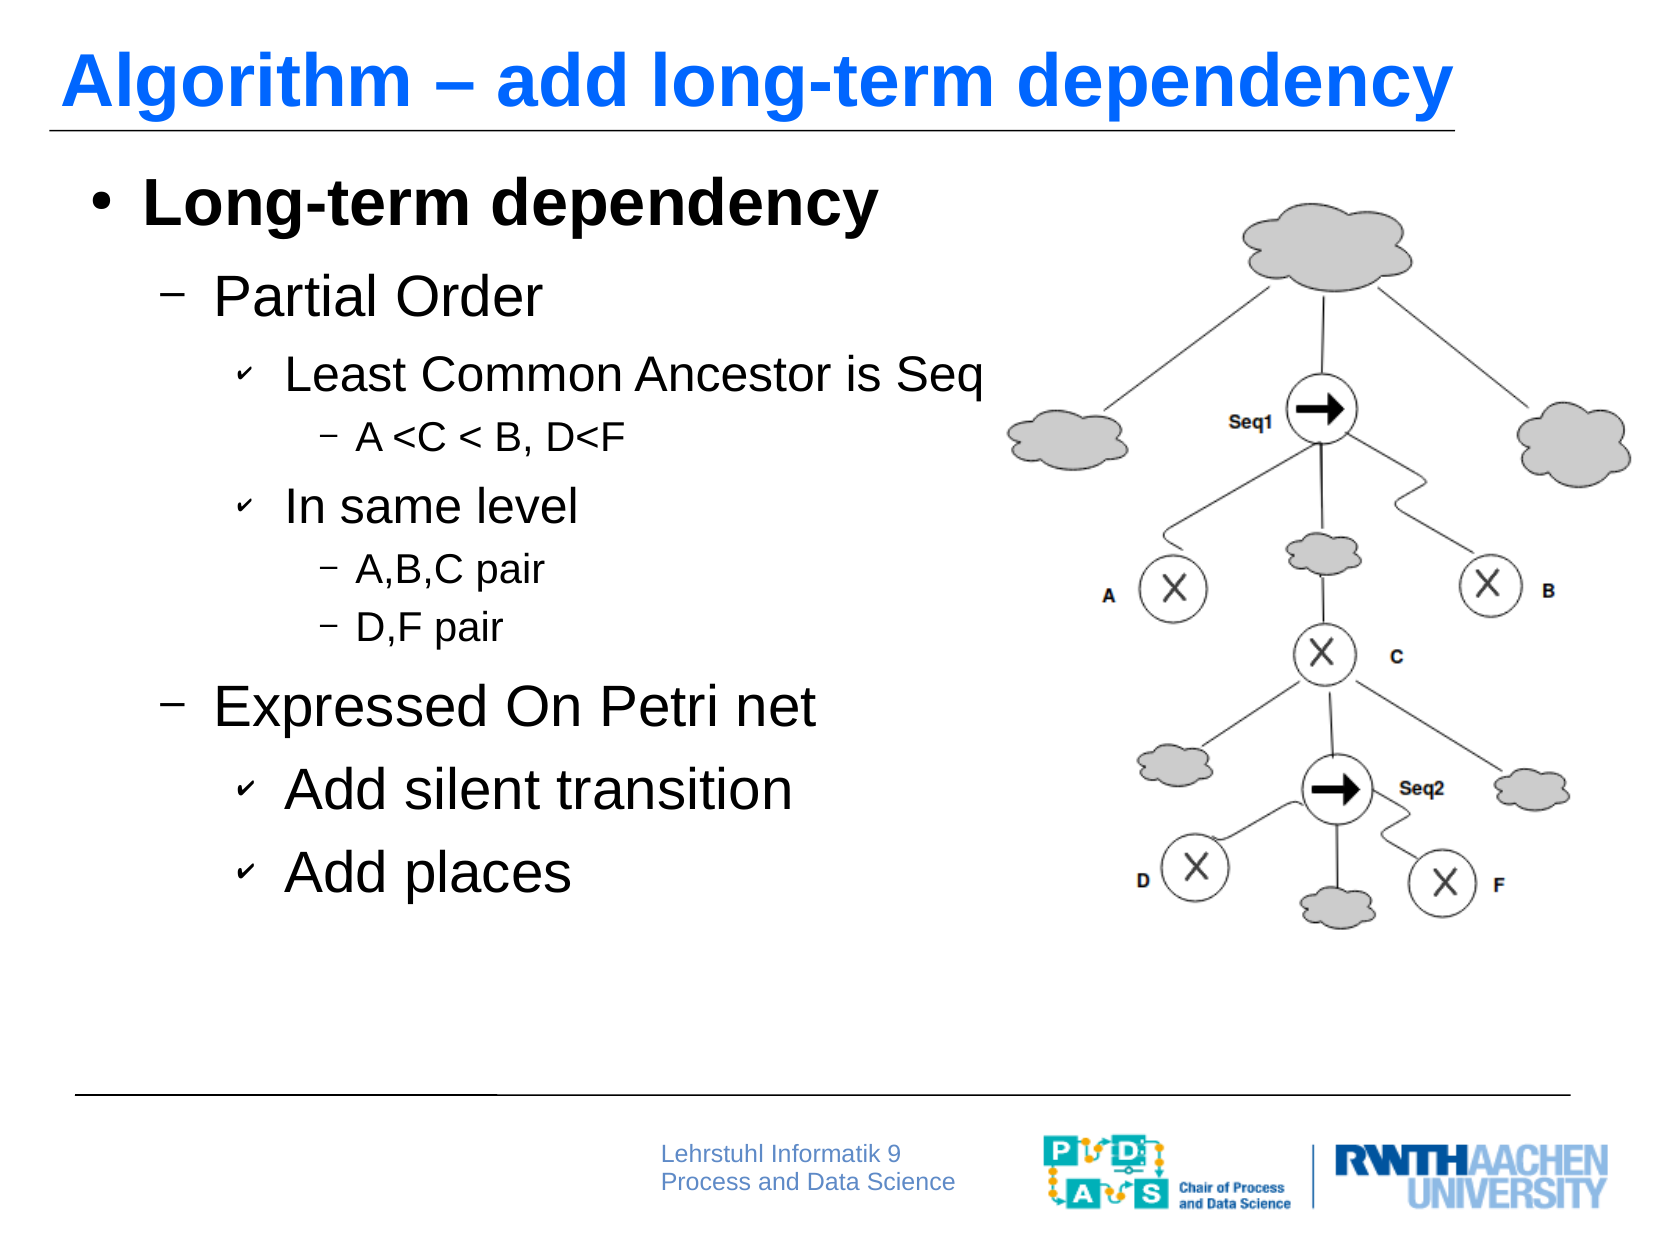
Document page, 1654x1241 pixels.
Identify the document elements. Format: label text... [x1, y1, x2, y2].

picture [1561, 194, 1636, 933]
picture [1005, 1090, 1647, 1241]
list Long-term dependency Partial Order Least Common Ancestor is Seq A <C < B, D<F In same level A,B,C pair D,F pair Expressed On Petri net Add silent transition Add places [71, 165, 1561, 1021]
title Algorithm – add long-term dependency [60, 30, 1549, 131]
